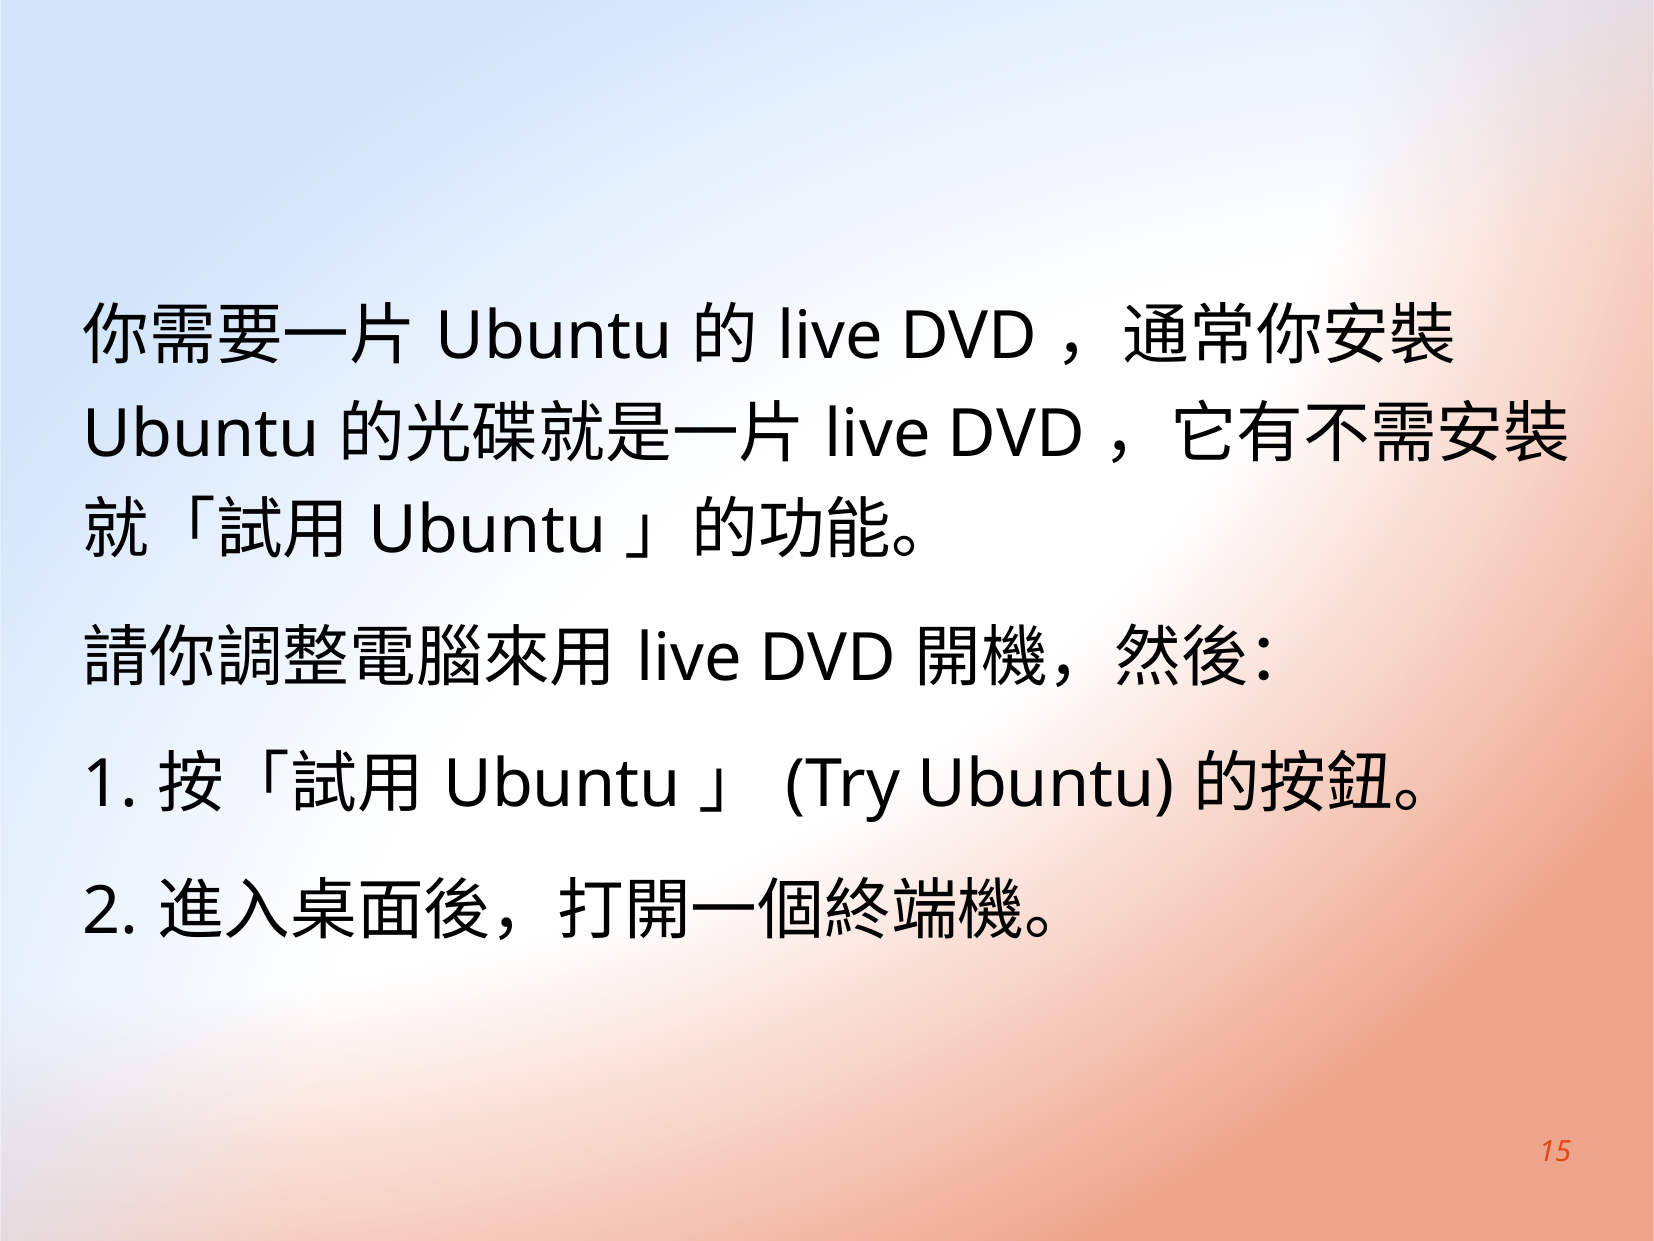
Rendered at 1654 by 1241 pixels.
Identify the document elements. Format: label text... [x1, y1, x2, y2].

picture [0, 0, 1654, 1241]
subtitle 你需要一片Ubuntu的live DVD，通常你安裝Ubuntu的光碟就是一片live DVD，它有不需安裝就「試用Ubuntu」的功能。 請你調整電腦來用live DVD開機，然後： 1.按「試用Ubuntu」(Try Ubuntu)的按鈕。 2.進入桌面後，打開一個終端機。 [82, 49, 1571, 1186]
